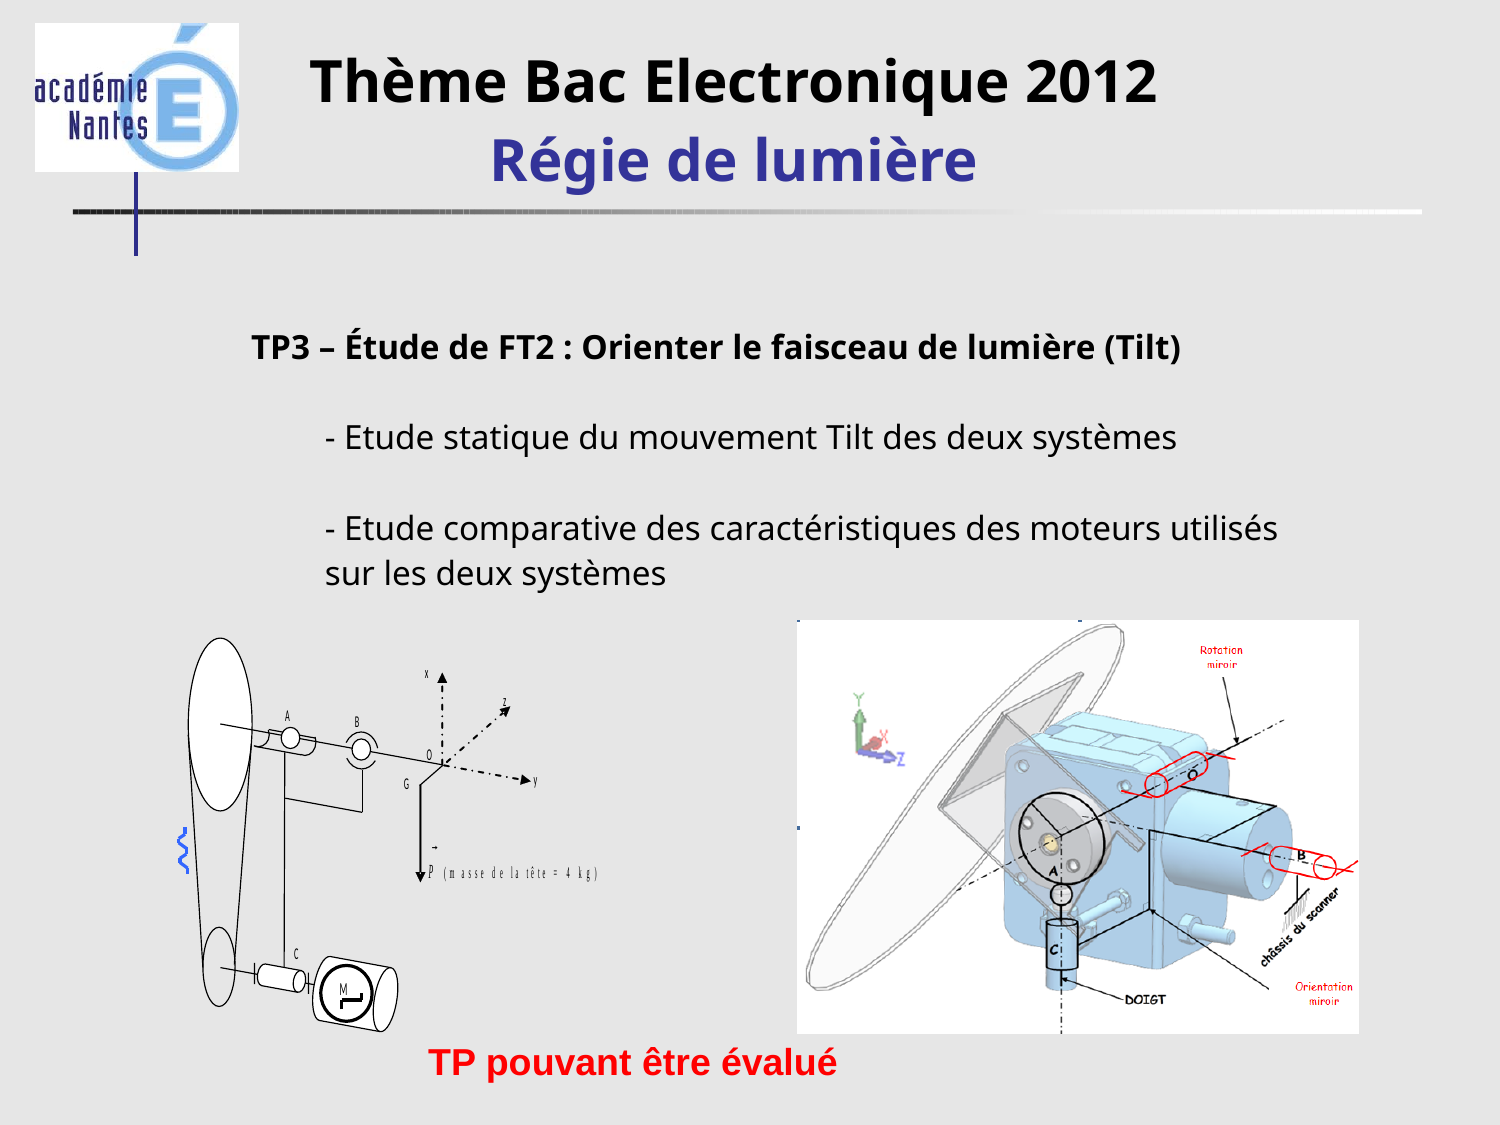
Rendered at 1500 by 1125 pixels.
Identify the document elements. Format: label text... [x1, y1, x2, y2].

picture [177, 637, 629, 1034]
text_box TP3 – Étude de FT2 : Orienter le faisceau de lumière (Tilt) - Etude statique du mouvement Tilt des deux systèmes - Etude comparative des caractéristiques des moteurs utilisés sur les deux systèmes [236, 316, 1359, 656]
text_box [72, 209, 134, 215]
picture [797, 620, 1359, 1034]
text_box Thème Bac Electronique 2012 Régie de lumière [263, 32, 1206, 190]
text_box TP pouvant être évalué [413, 1034, 857, 1093]
picture [35, 23, 239, 172]
text_box [138, 209, 1422, 215]
